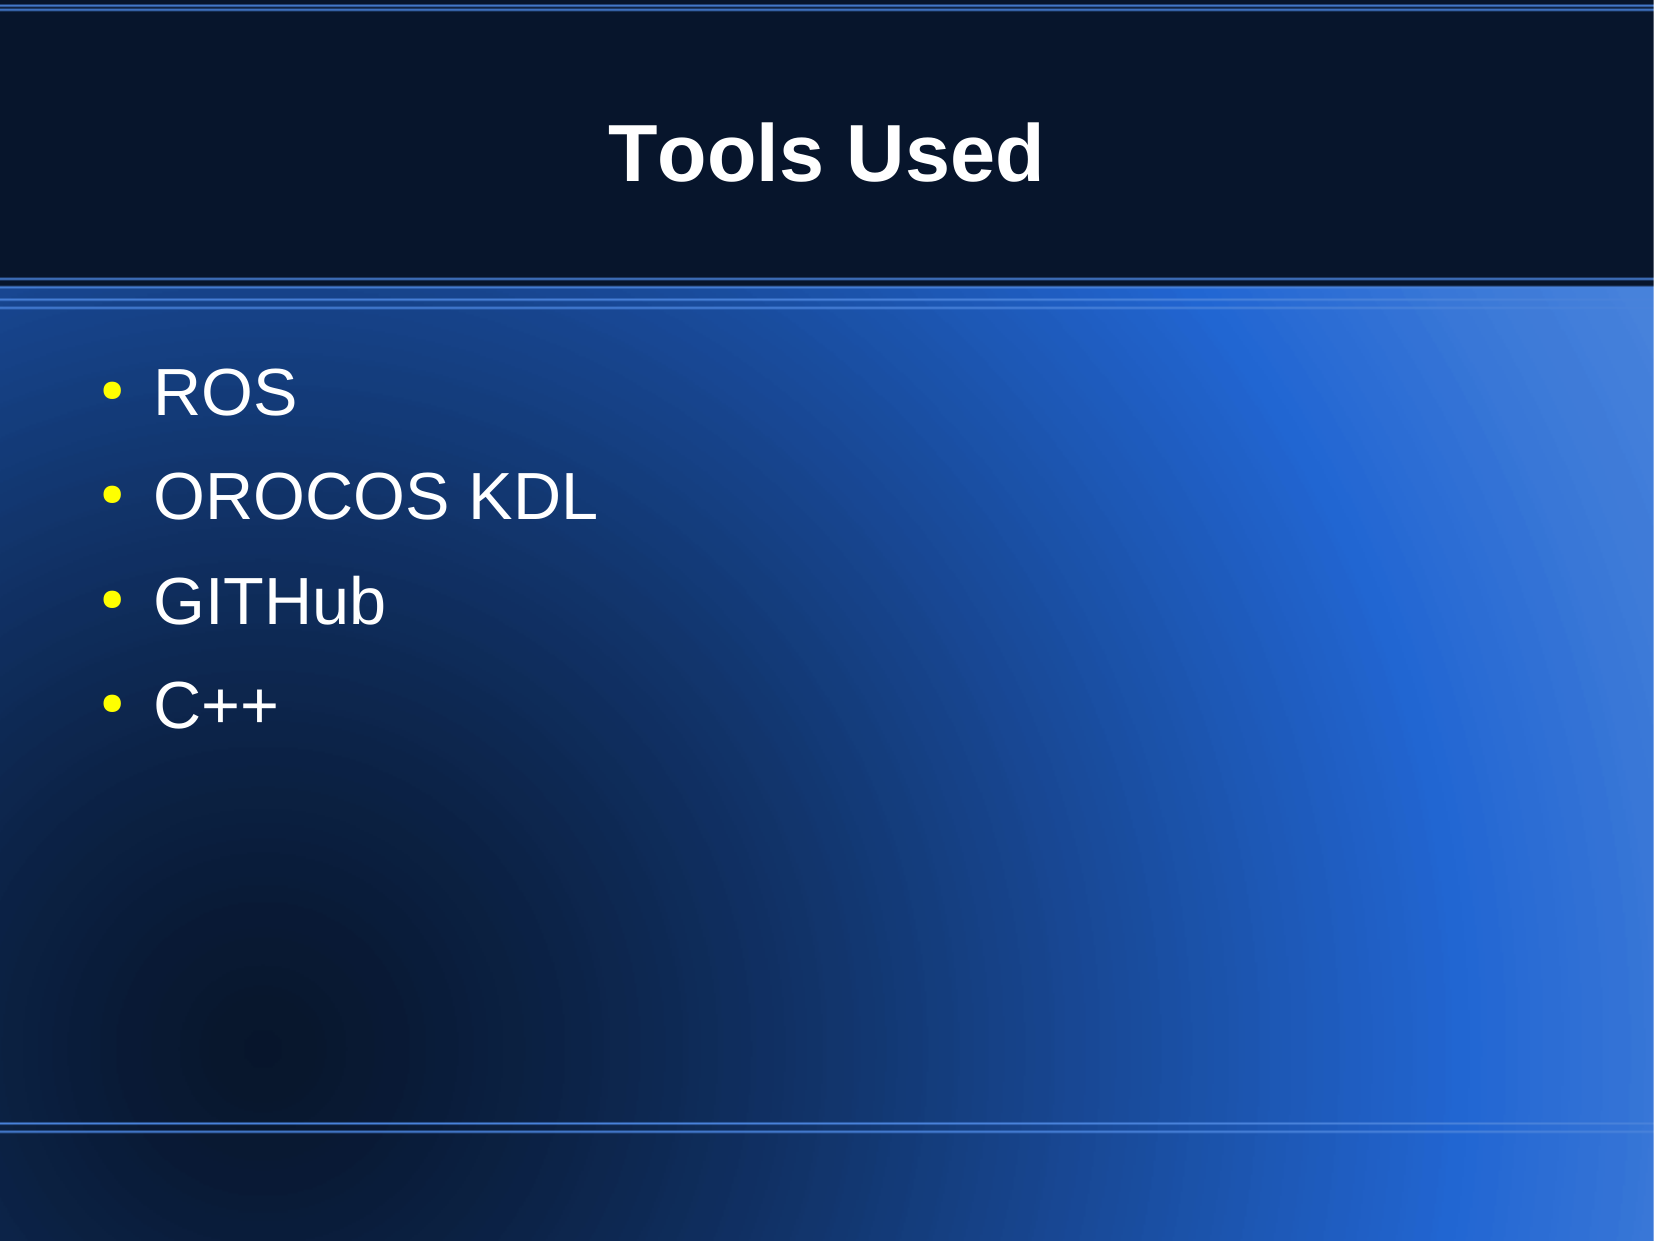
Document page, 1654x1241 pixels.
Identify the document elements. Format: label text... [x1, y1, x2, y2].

picture [0, 0, 1654, 1241]
title Tools Used [82, 49, 1571, 257]
list ROS OROCOS KDL GITHub C++ [82, 355, 1571, 1075]
